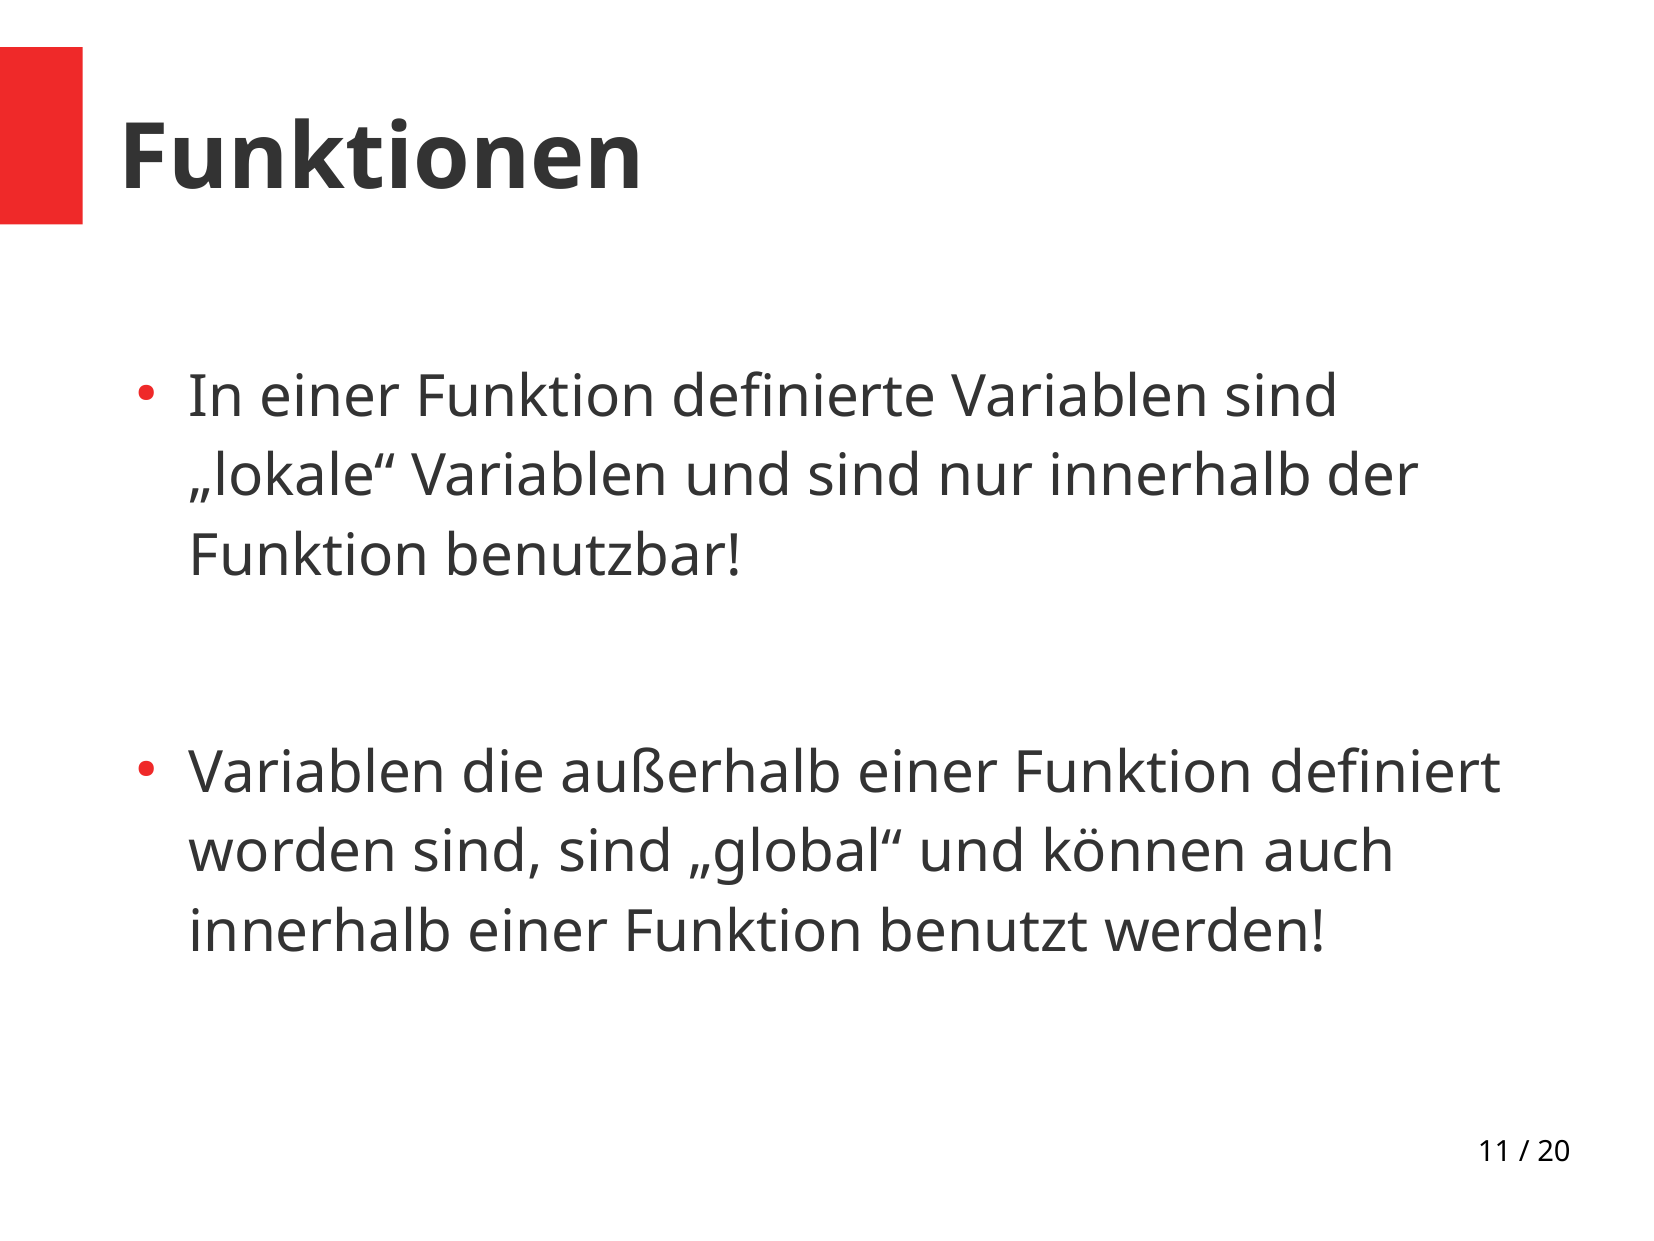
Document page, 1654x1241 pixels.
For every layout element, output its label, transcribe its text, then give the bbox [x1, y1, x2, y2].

list In einer Funktion definierte Variablen sind „lokale“ Variablen und sind nur innerhalb der Funktion benutzbar! Variablen die außerhalb einer Funktion definiert worden sind, sind „global“ und können auch innerhalb einer Funktion benutzt werden! [118, 354, 1536, 1074]
title Funktionen [118, 49, 1571, 257]
